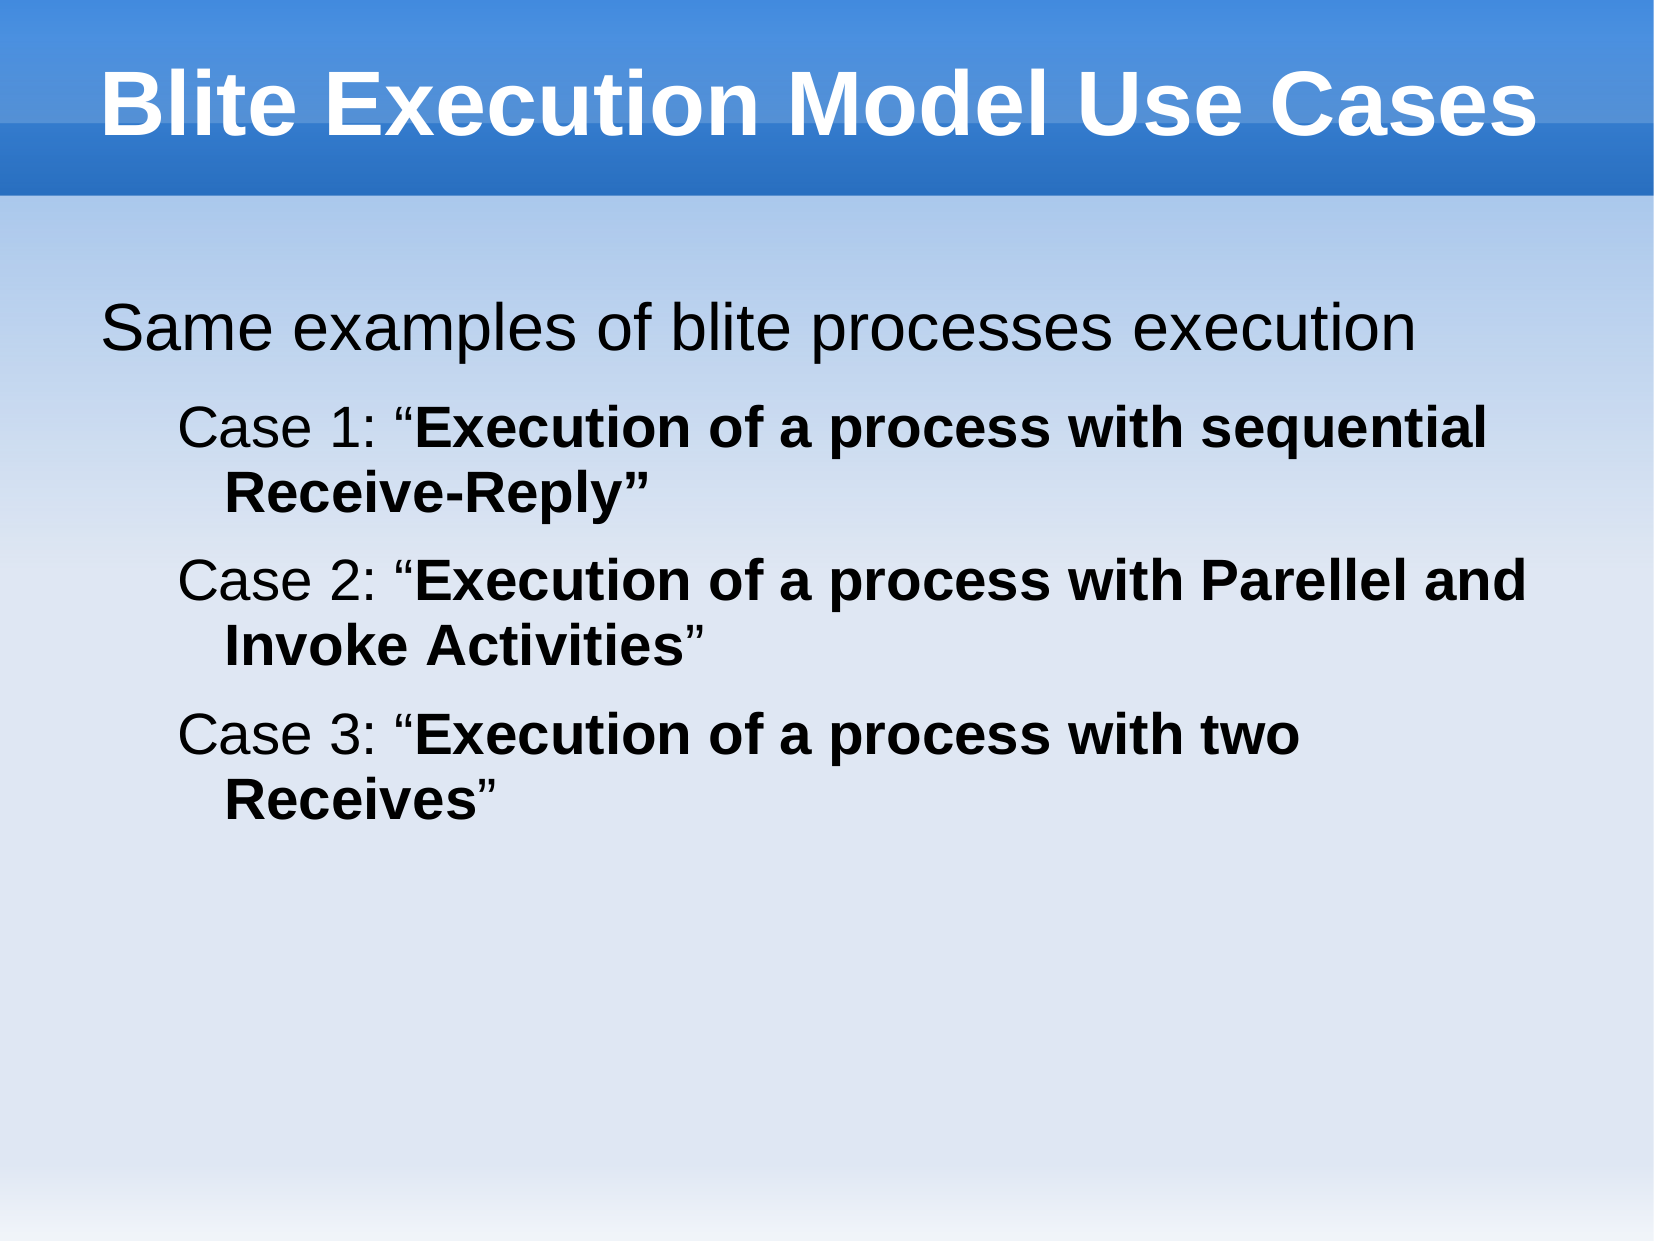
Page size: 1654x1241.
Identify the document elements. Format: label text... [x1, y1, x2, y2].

list Same examples of blite processes execution Case 1: “Execution of a process with sequential Receive-Reply” Case 2: “Execution of a process with Parellel and Invoke Activities” Case 3: “Execution of a process with two Receives” [82, 290, 1571, 1109]
picture [0, 0, 1654, 1241]
title Blite Execution Model Use Cases [76, 0, 1565, 208]
